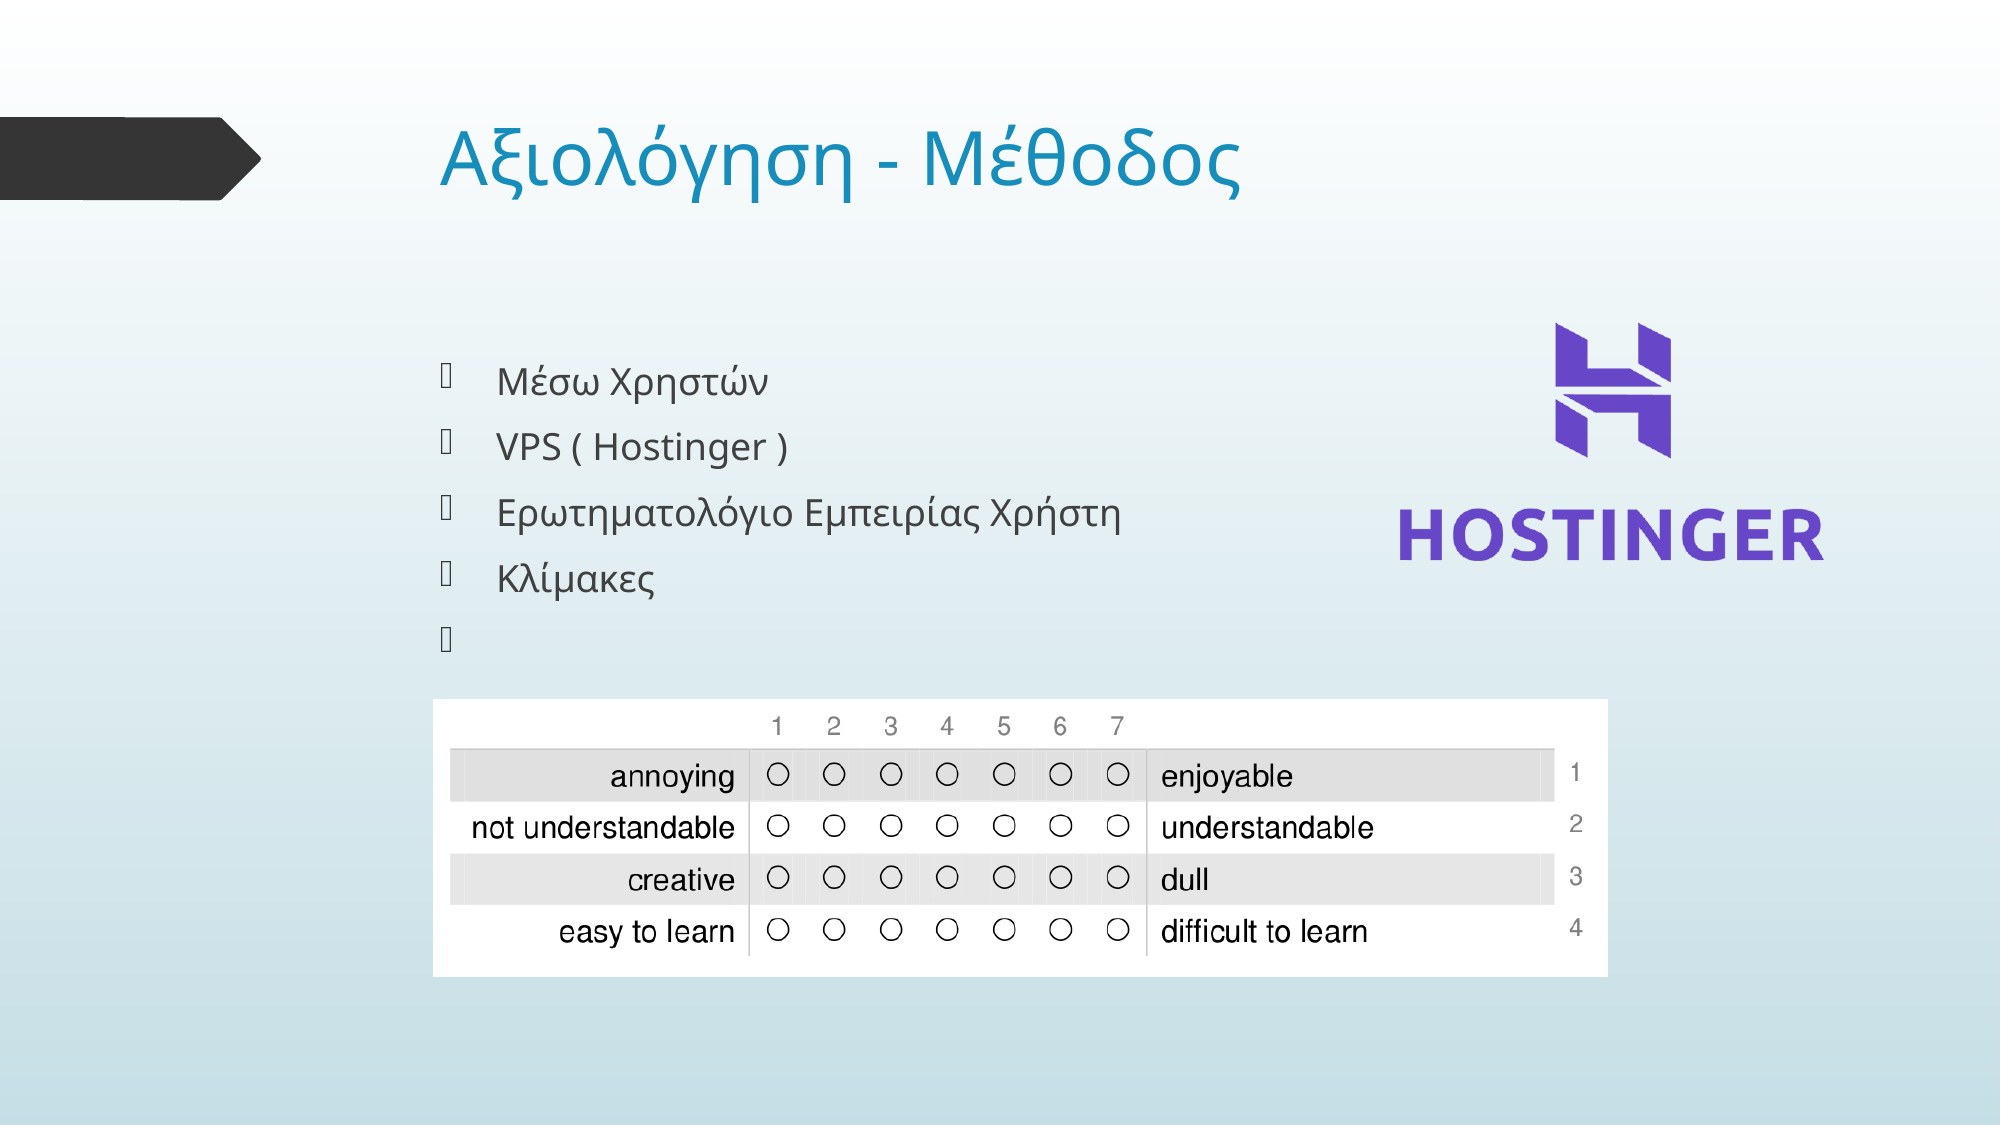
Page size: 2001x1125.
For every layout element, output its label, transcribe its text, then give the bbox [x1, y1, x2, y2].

picture [1383, 313, 1835, 567]
title Αξιολόγηση - Μέθοδος [425, 102, 1888, 313]
picture [433, 699, 1608, 977]
list Μέσω Χρηστών VPS ( Hostinger ) Ερωτηματολόγιο Εμπειρίας Χρήστη Κλίμακες [424, 350, 1888, 970]
